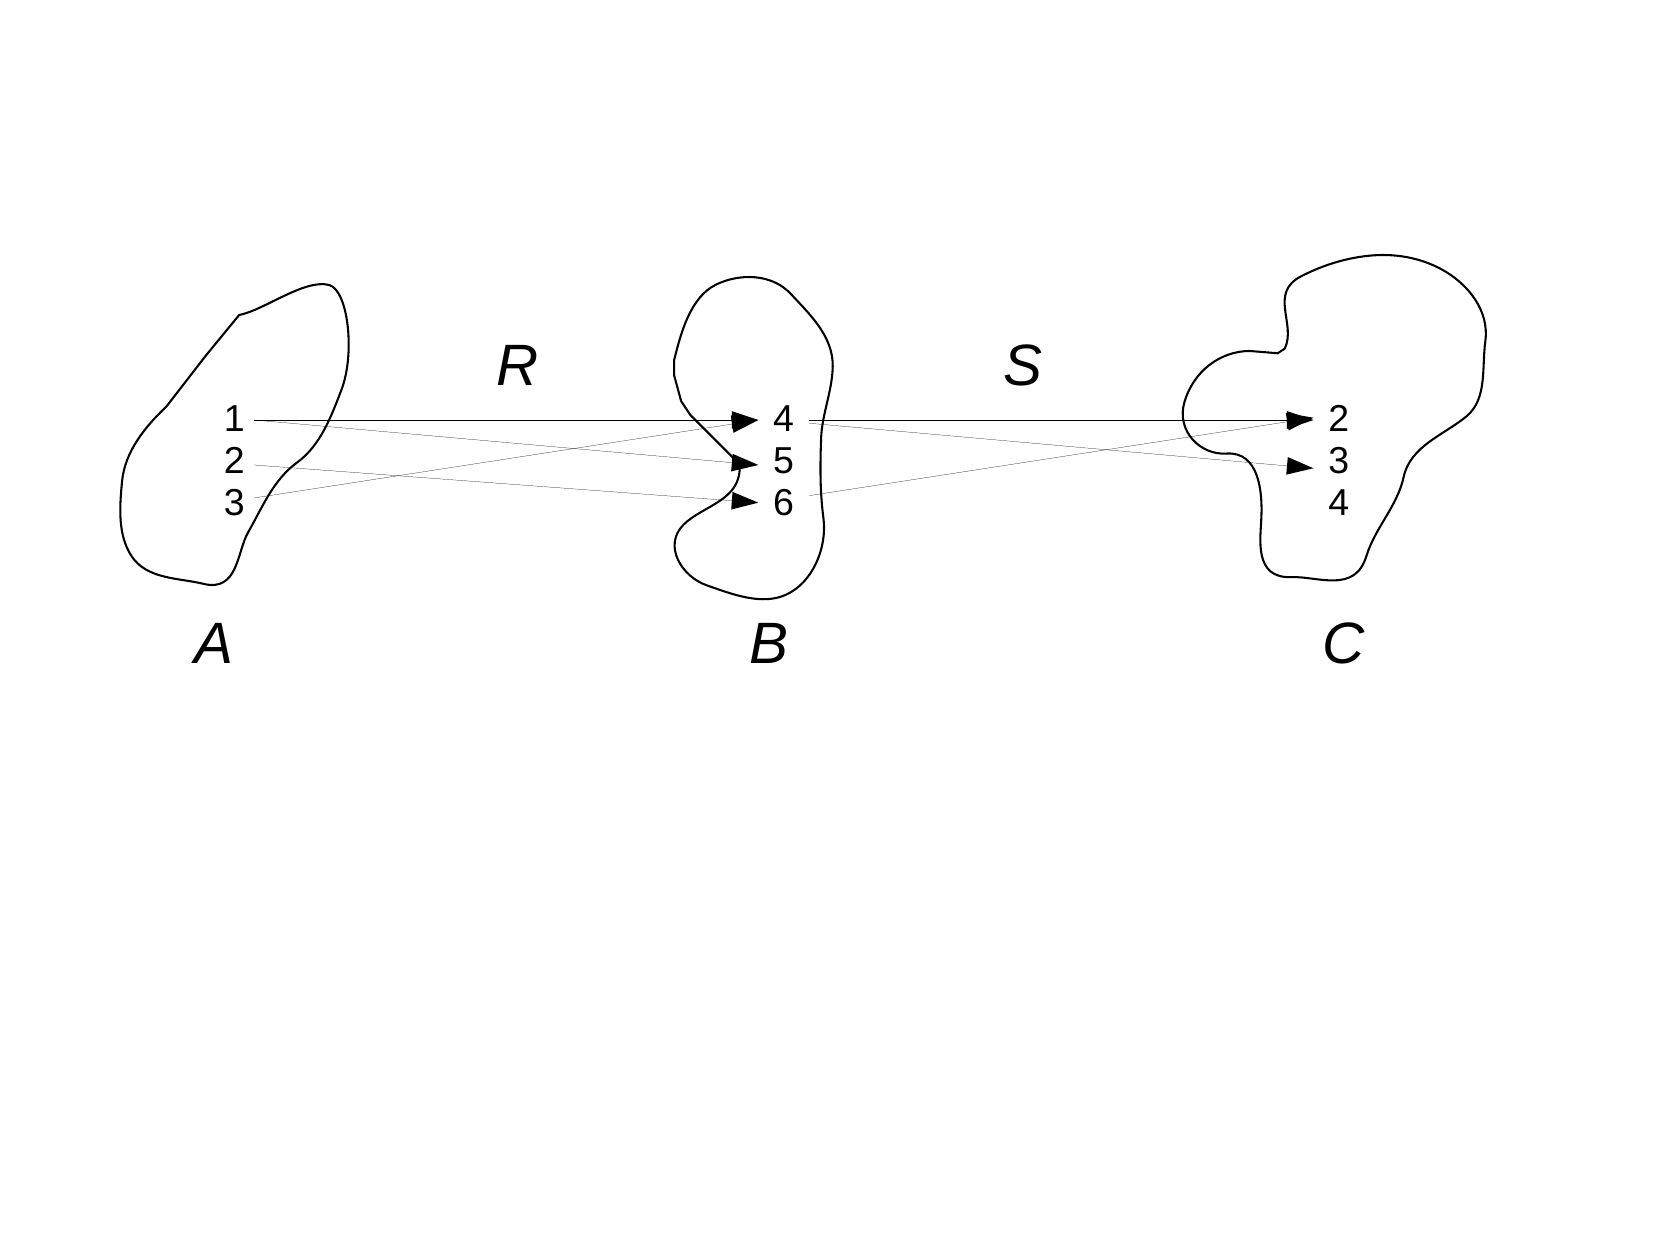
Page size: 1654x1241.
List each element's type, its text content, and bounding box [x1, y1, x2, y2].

text_box C [1307, 603, 1384, 684]
text_box 4 5 6 [758, 390, 804, 531]
text_box A [180, 603, 256, 684]
text_box R [481, 325, 558, 406]
text_box 1 2 3 [209, 390, 255, 531]
text_box S [989, 325, 1065, 406]
text_box B [735, 603, 811, 684]
text_box 2 3 4 [1313, 390, 1359, 531]
